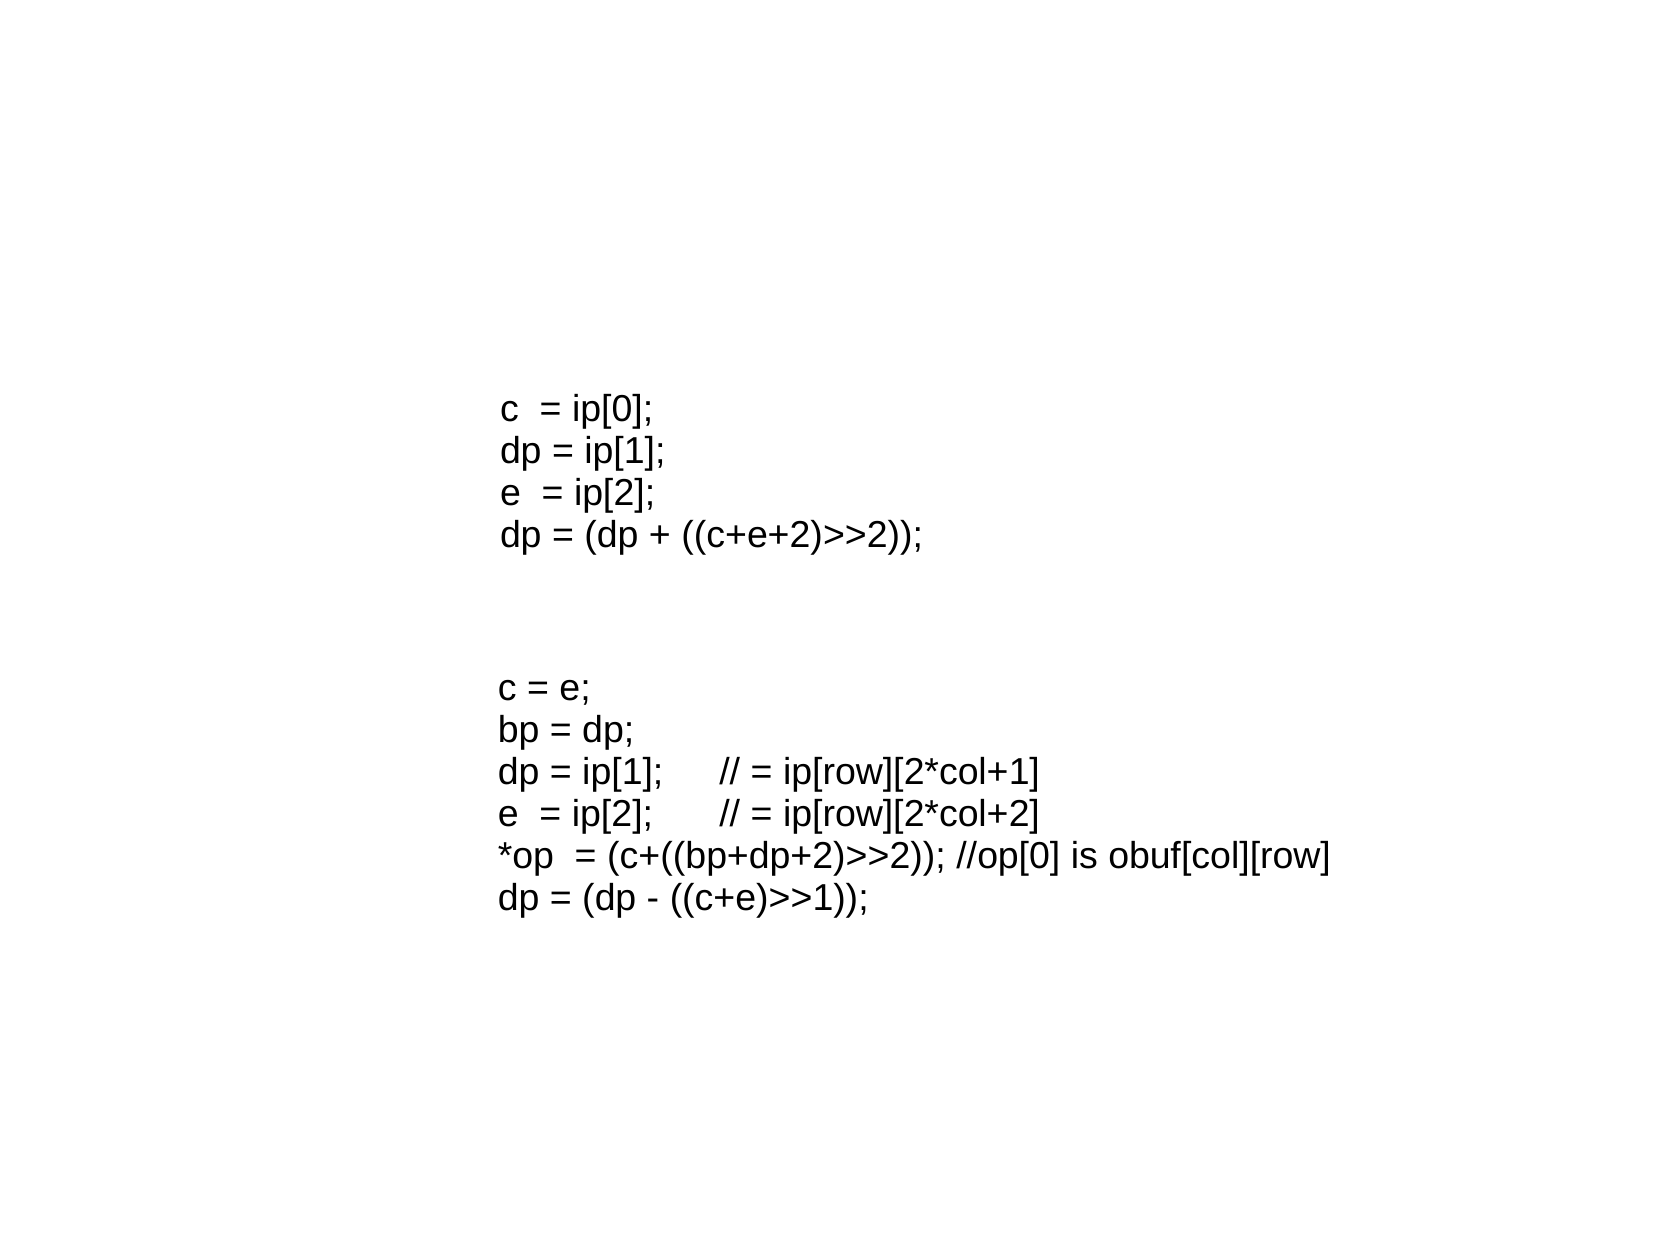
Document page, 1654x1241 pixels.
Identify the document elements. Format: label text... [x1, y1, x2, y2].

text_box c = ip[0]; dp = ip[1]; e = ip[2]; dp = (dp + ((c+e+2)>>2)); [337, 337, 1342, 563]
text_box c = e; bp = dp; dp = ip[1]; // = ip[row][2*col+1] e = ip[2]; // = ip[row][2*col+2] *op = (c+((bp+dp+2)>>2)); //op[0] is obuf[col][row] dp = (dp - ((c+e)>>1)); [261, 659, 1347, 927]
